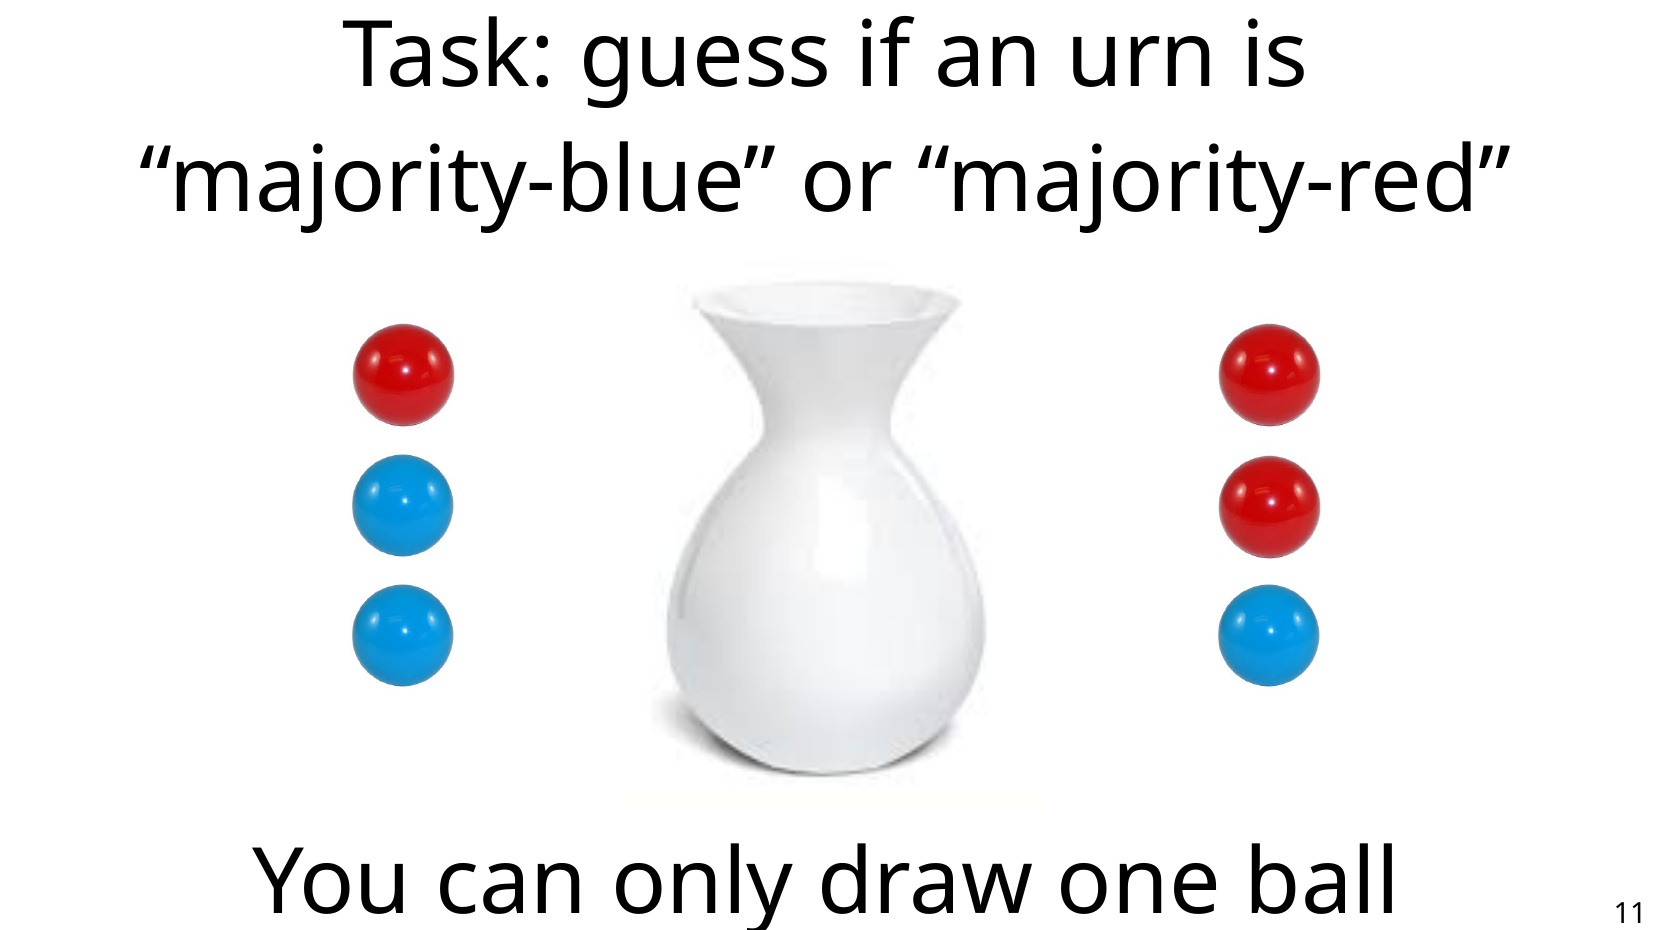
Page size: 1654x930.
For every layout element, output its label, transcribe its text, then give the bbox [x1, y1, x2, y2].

title Task: guess if an urn is “majority-blue” or “majority-red” [82, 1, 1571, 225]
picture [1185, 576, 1354, 697]
picture [1185, 315, 1354, 436]
picture [620, 248, 1045, 814]
picture [319, 315, 488, 436]
picture [1185, 447, 1354, 568]
title You can only draw one ball [0, 827, 1653, 930]
picture [319, 576, 488, 697]
picture [319, 446, 488, 567]
